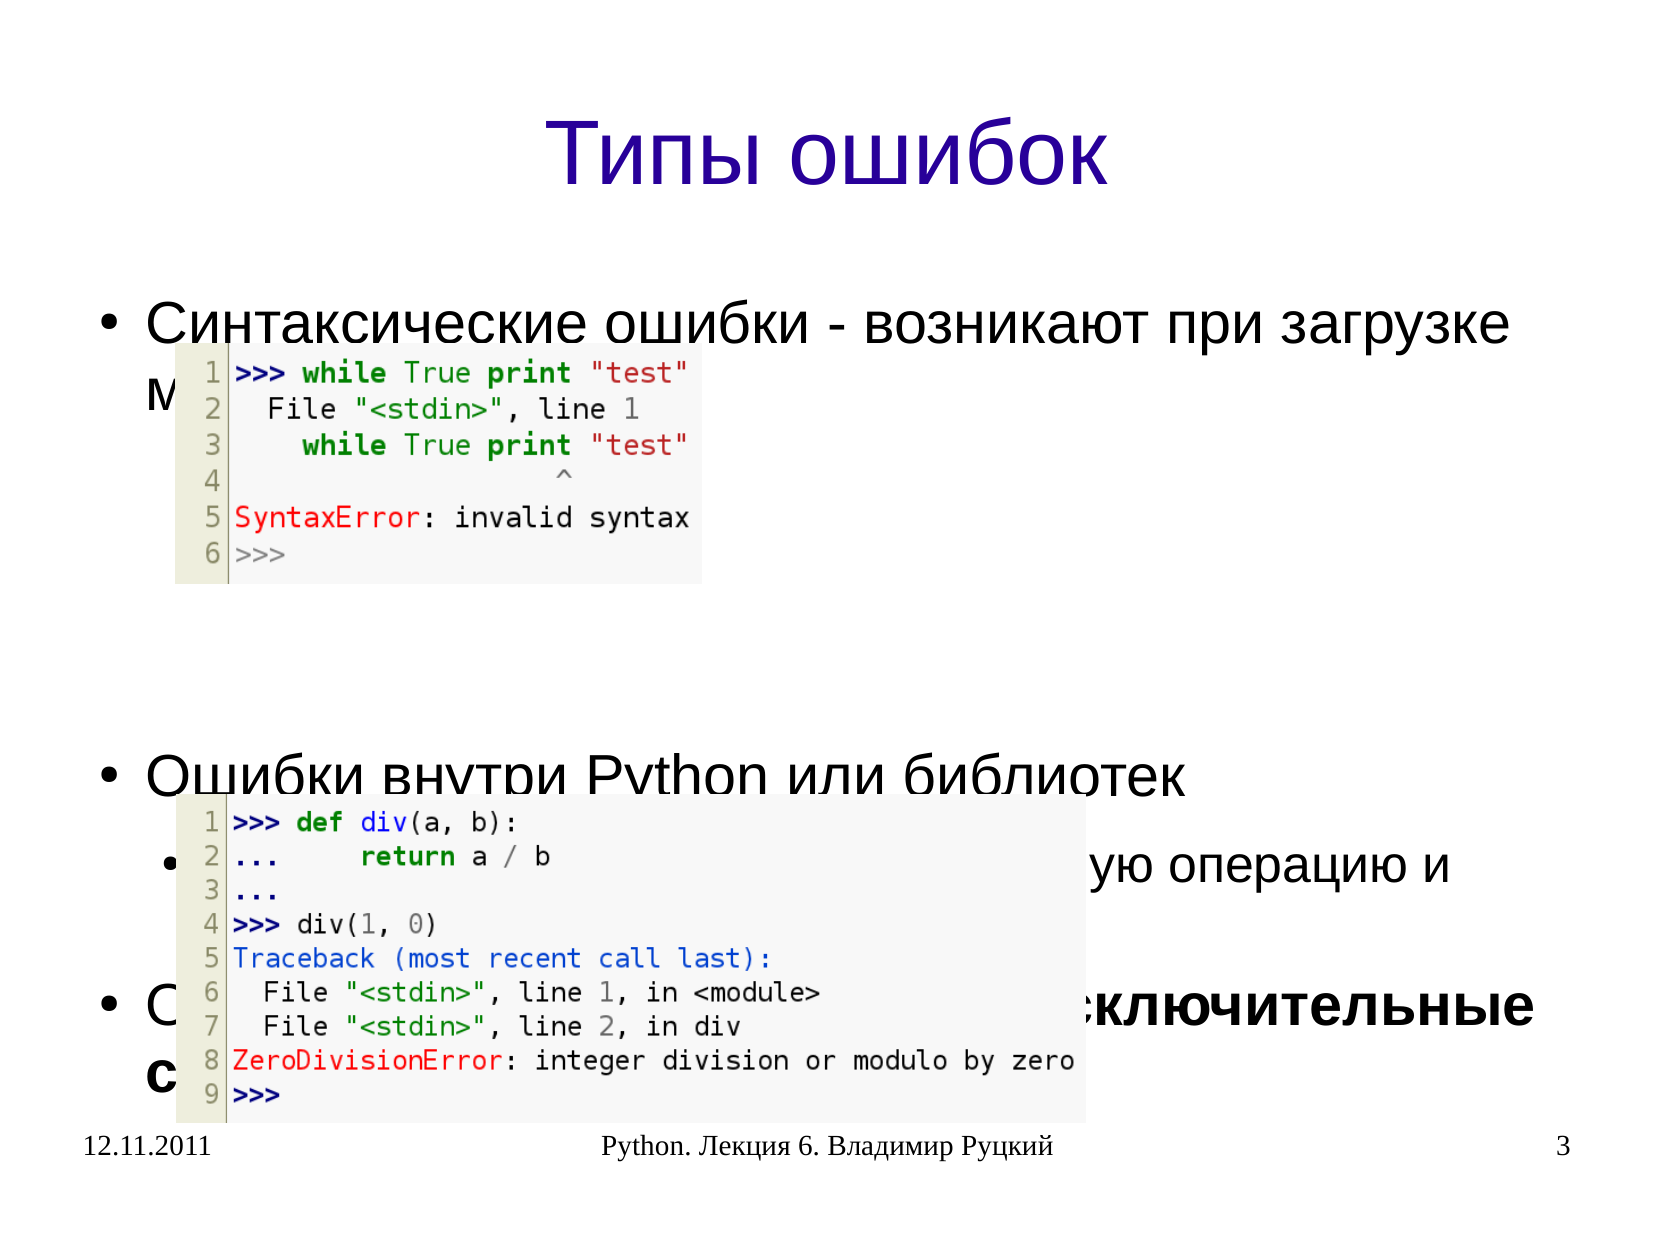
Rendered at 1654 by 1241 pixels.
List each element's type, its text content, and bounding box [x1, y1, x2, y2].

list Синтаксические ошибки - возникают при загрузке модуля Ошибки внутри Python или библиотек «Программа совершила недопустимую операцию и будет закрыта» Ошибки времени выполнения - исключительные ситуации [82, 290, 1571, 1109]
picture [176, 794, 1086, 1124]
picture [175, 343, 702, 584]
title Типы ошибок [82, 49, 1571, 257]
